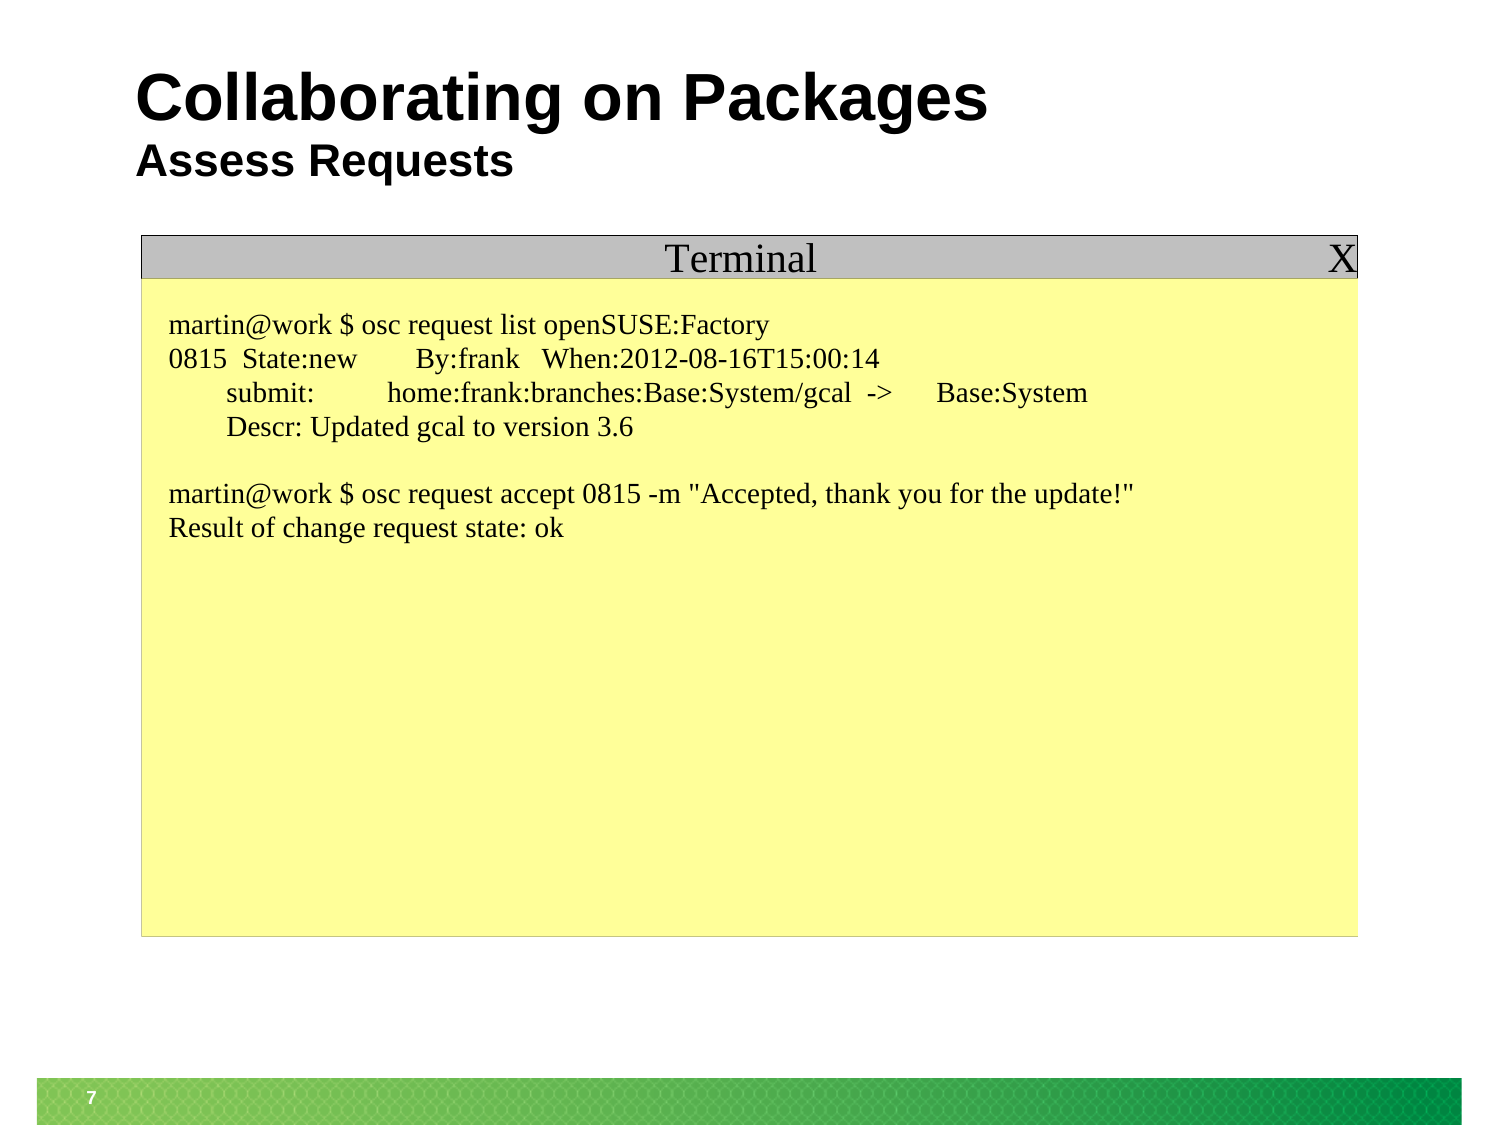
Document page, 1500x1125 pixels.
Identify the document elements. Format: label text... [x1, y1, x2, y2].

text_box Terminal X [141, 235, 1358, 278]
title Collaborating on Packages Assess Requests [135, 41, 1372, 204]
text_box martin@work $ osc request list openSUSE:Factory 0815 State:new By:frank When:2012-08-16T15:00:14 submit: home:frank:branches:Base:System/gcal -> Base:System Descr: Updated gcal to version 3.6 martin@work $ osc request accept 0815 -m "Accepted, thank you for the update!" Result of change request state: ok [168, 307, 1335, 919]
text_box [141, 278, 1358, 937]
picture [36, 1078, 1462, 1125]
